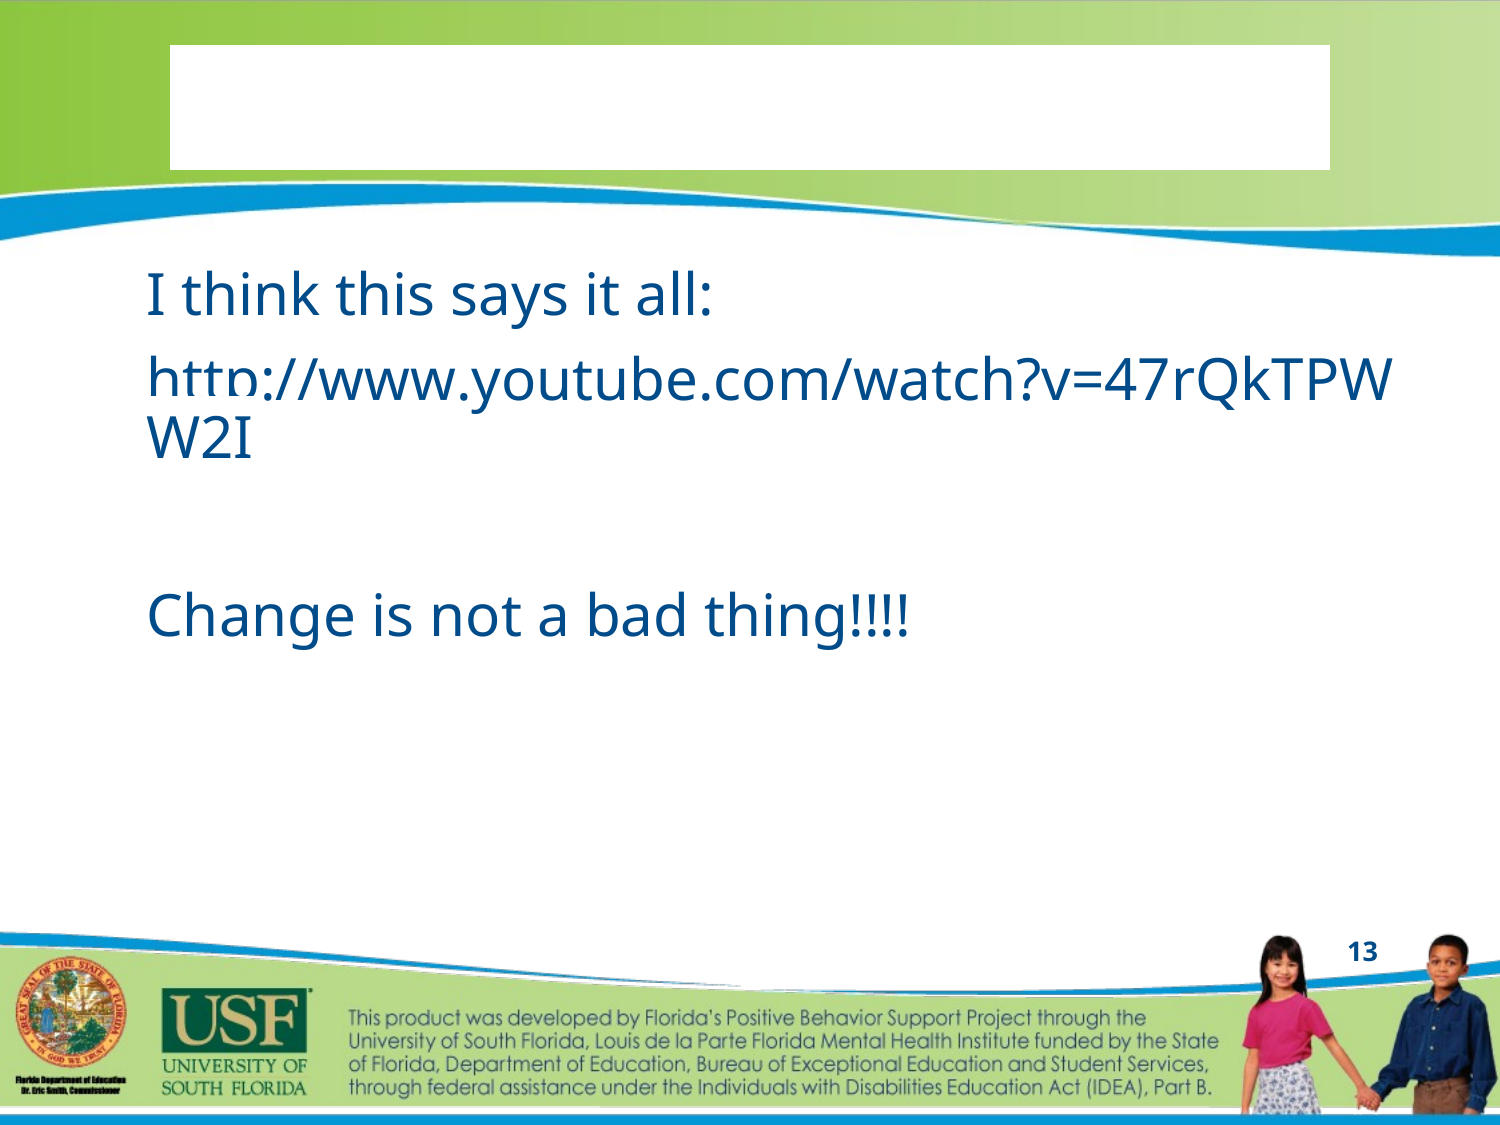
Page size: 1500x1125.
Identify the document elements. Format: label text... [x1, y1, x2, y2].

picture [0, 928, 1500, 1116]
title 3. I don’t want to change. [75, 24, 1426, 188]
picture [0, 0, 1500, 258]
list I think this says it all: http://www.youtube.com/watch?v=47rQkTPWW2I Change is not a bad thing!!!! [75, 249, 1426, 913]
picture [1426, 254, 1500, 258]
